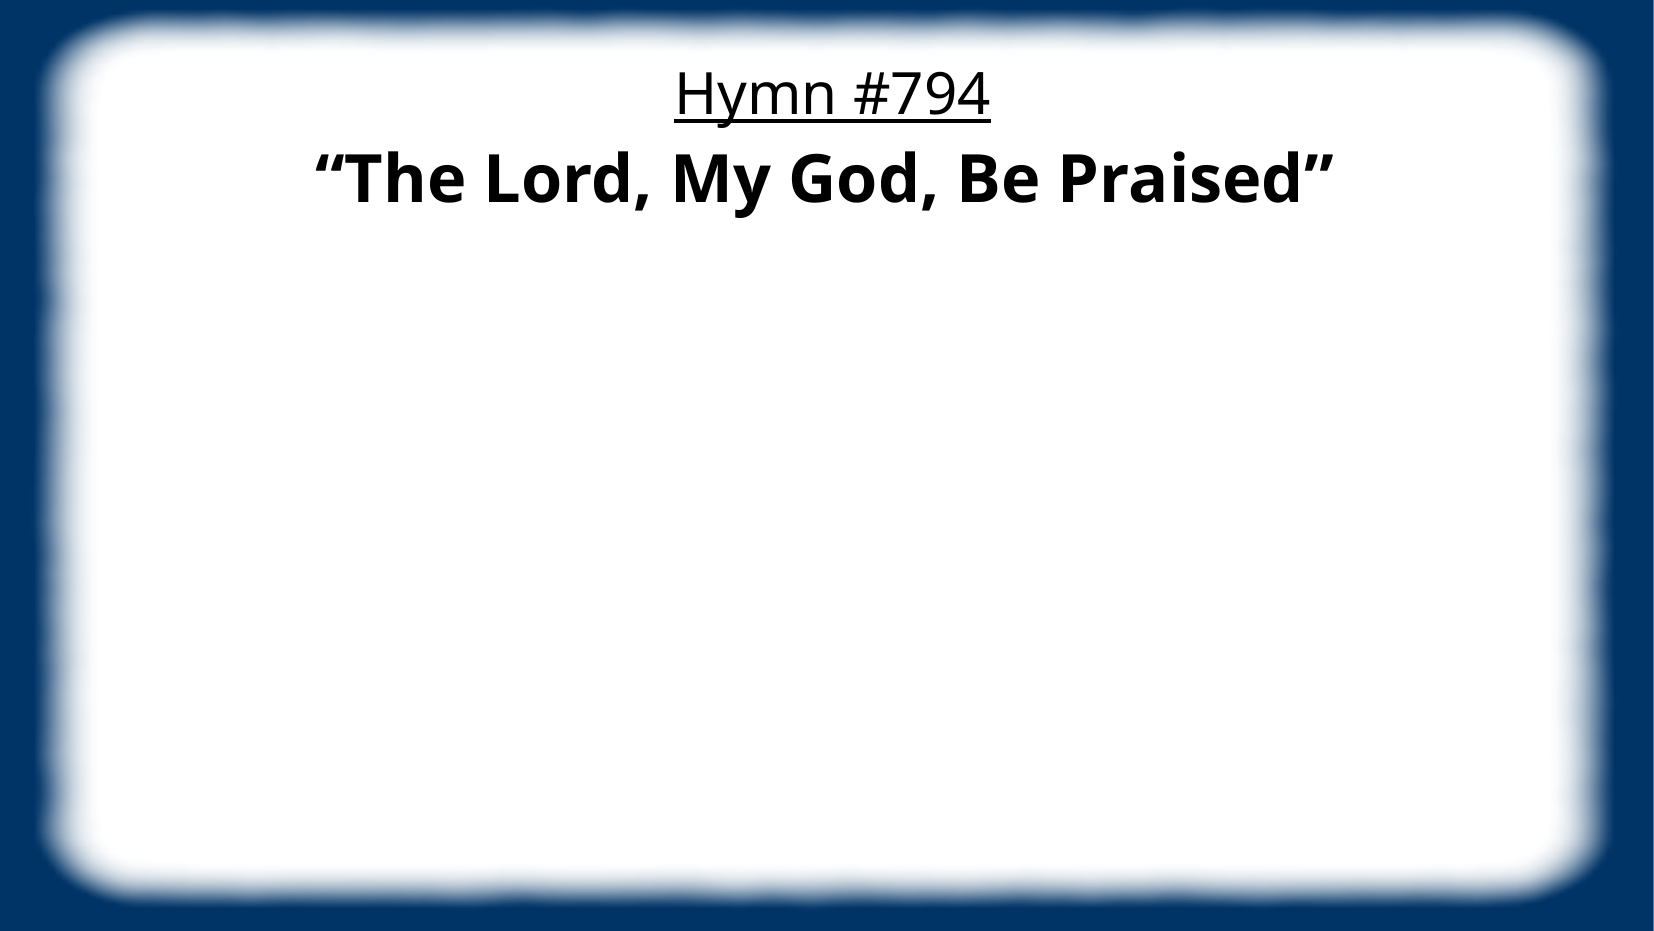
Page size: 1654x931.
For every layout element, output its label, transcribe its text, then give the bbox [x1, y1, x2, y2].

picture [0, 0, 1654, 931]
text_box Hymn #794 “The Lord, My God, Be Praised” [105, 45, 1561, 226]
